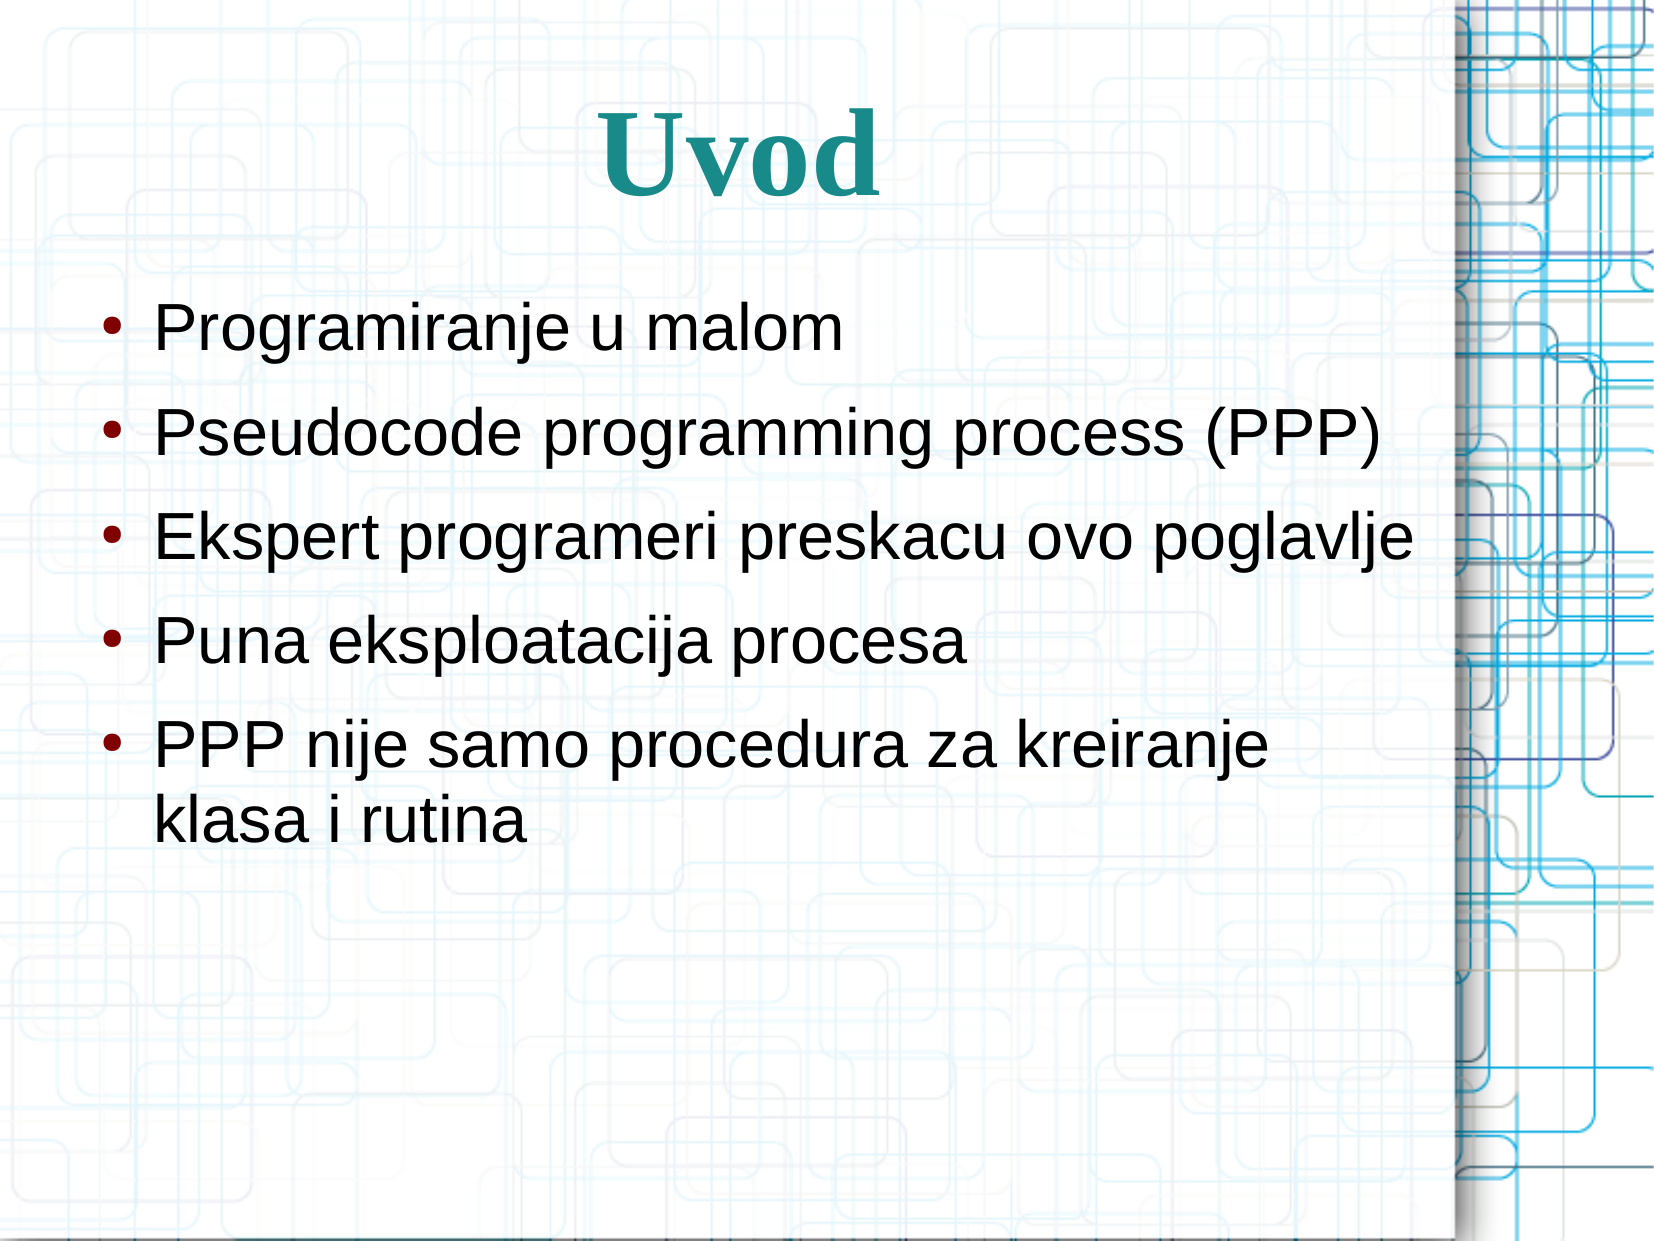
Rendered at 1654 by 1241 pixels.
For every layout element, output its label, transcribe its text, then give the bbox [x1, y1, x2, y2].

picture [0, 0, 1654, 1241]
title Uvod [59, 49, 1418, 257]
list Programiranje u malom Pseudocode programming process (PPP) Ekspert programeri preskacu ovo poglavlje Puna eksploatacija procesa PPP nije samo procedura za kreiranje klasa i rutina [82, 290, 1418, 1109]
